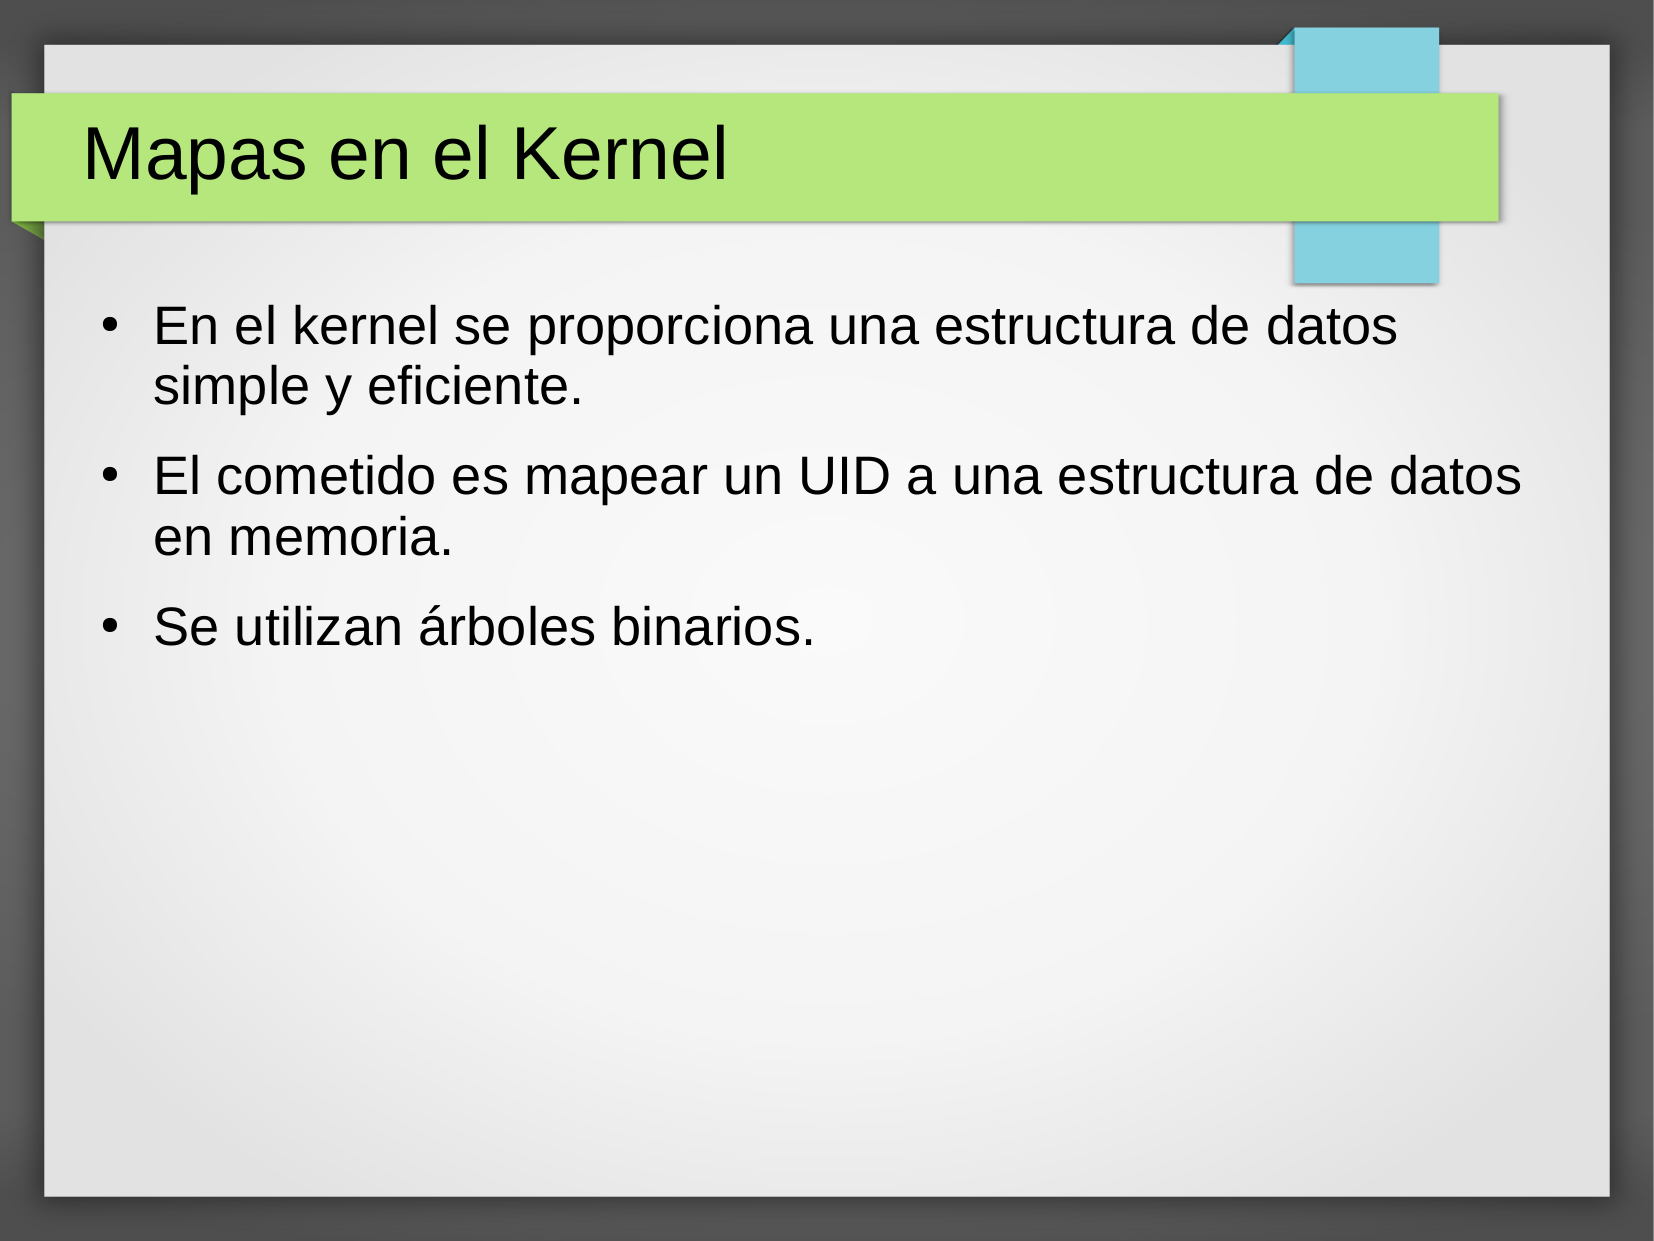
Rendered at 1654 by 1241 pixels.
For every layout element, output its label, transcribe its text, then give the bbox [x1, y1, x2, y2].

picture [0, 0, 1654, 1241]
title Mapas en el Kernel [82, 94, 1264, 213]
list En el kernel se proporciona una estructura de datos simple y eficiente. El cometido es mapear un UID a una estructura de datos en memoria. Se utilizan árboles binarios. [82, 295, 1571, 1015]
